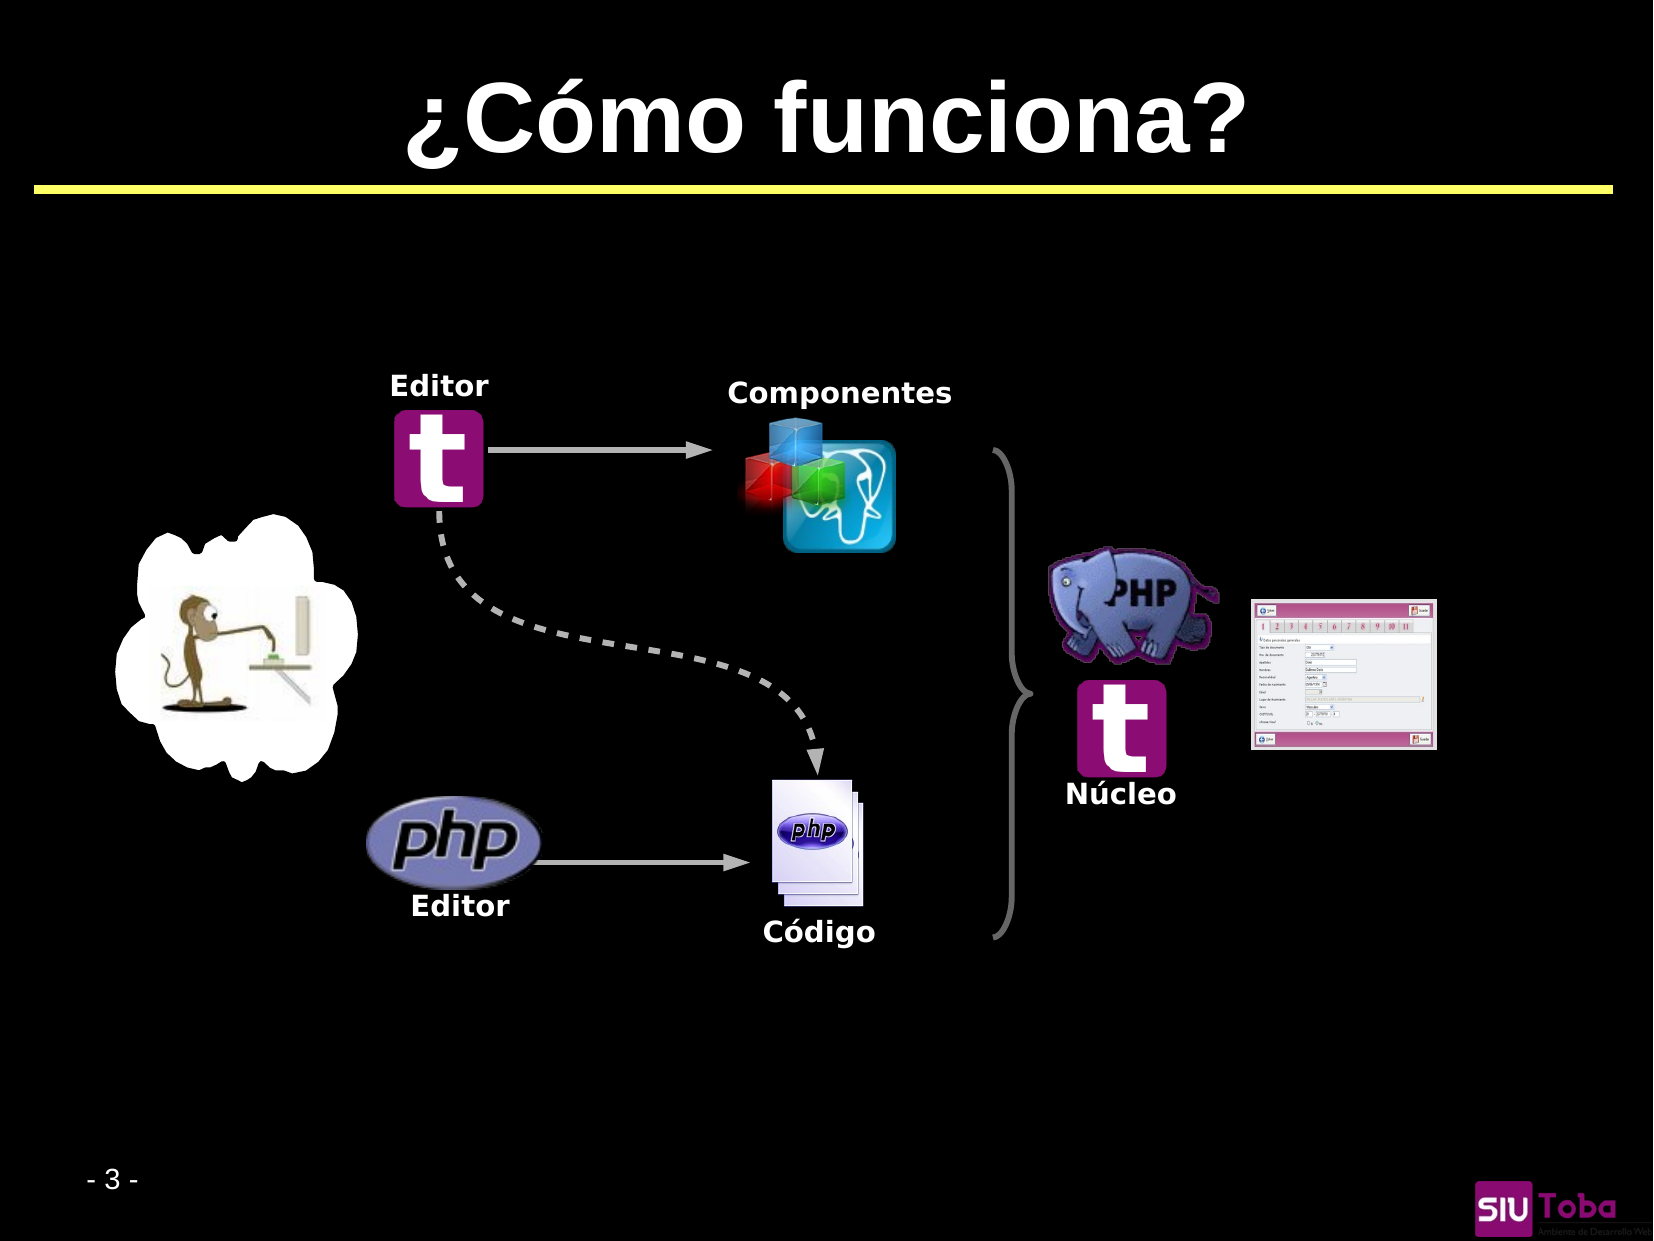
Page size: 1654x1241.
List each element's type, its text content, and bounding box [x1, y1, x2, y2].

picture [366, 796, 544, 890]
text_box Núcleo [1050, 769, 1225, 819]
picture [1251, 599, 1437, 751]
picture [1475, 1181, 1652, 1237]
picture [1032, 544, 1230, 666]
text_box Código [747, 907, 936, 958]
picture [149, 586, 326, 721]
picture [783, 544, 791, 553]
picture [755, 775, 880, 907]
title ¿Cómo funciona? [58, 47, 1594, 188]
picture [888, 544, 896, 553]
picture [1067, 674, 1175, 782]
text_box [112, 511, 361, 786]
picture [737, 451, 892, 549]
text_box Editor [374, 361, 504, 411]
text_box Editor [395, 882, 525, 932]
picture [384, 411, 492, 512]
text_box Componentes [712, 368, 976, 451]
